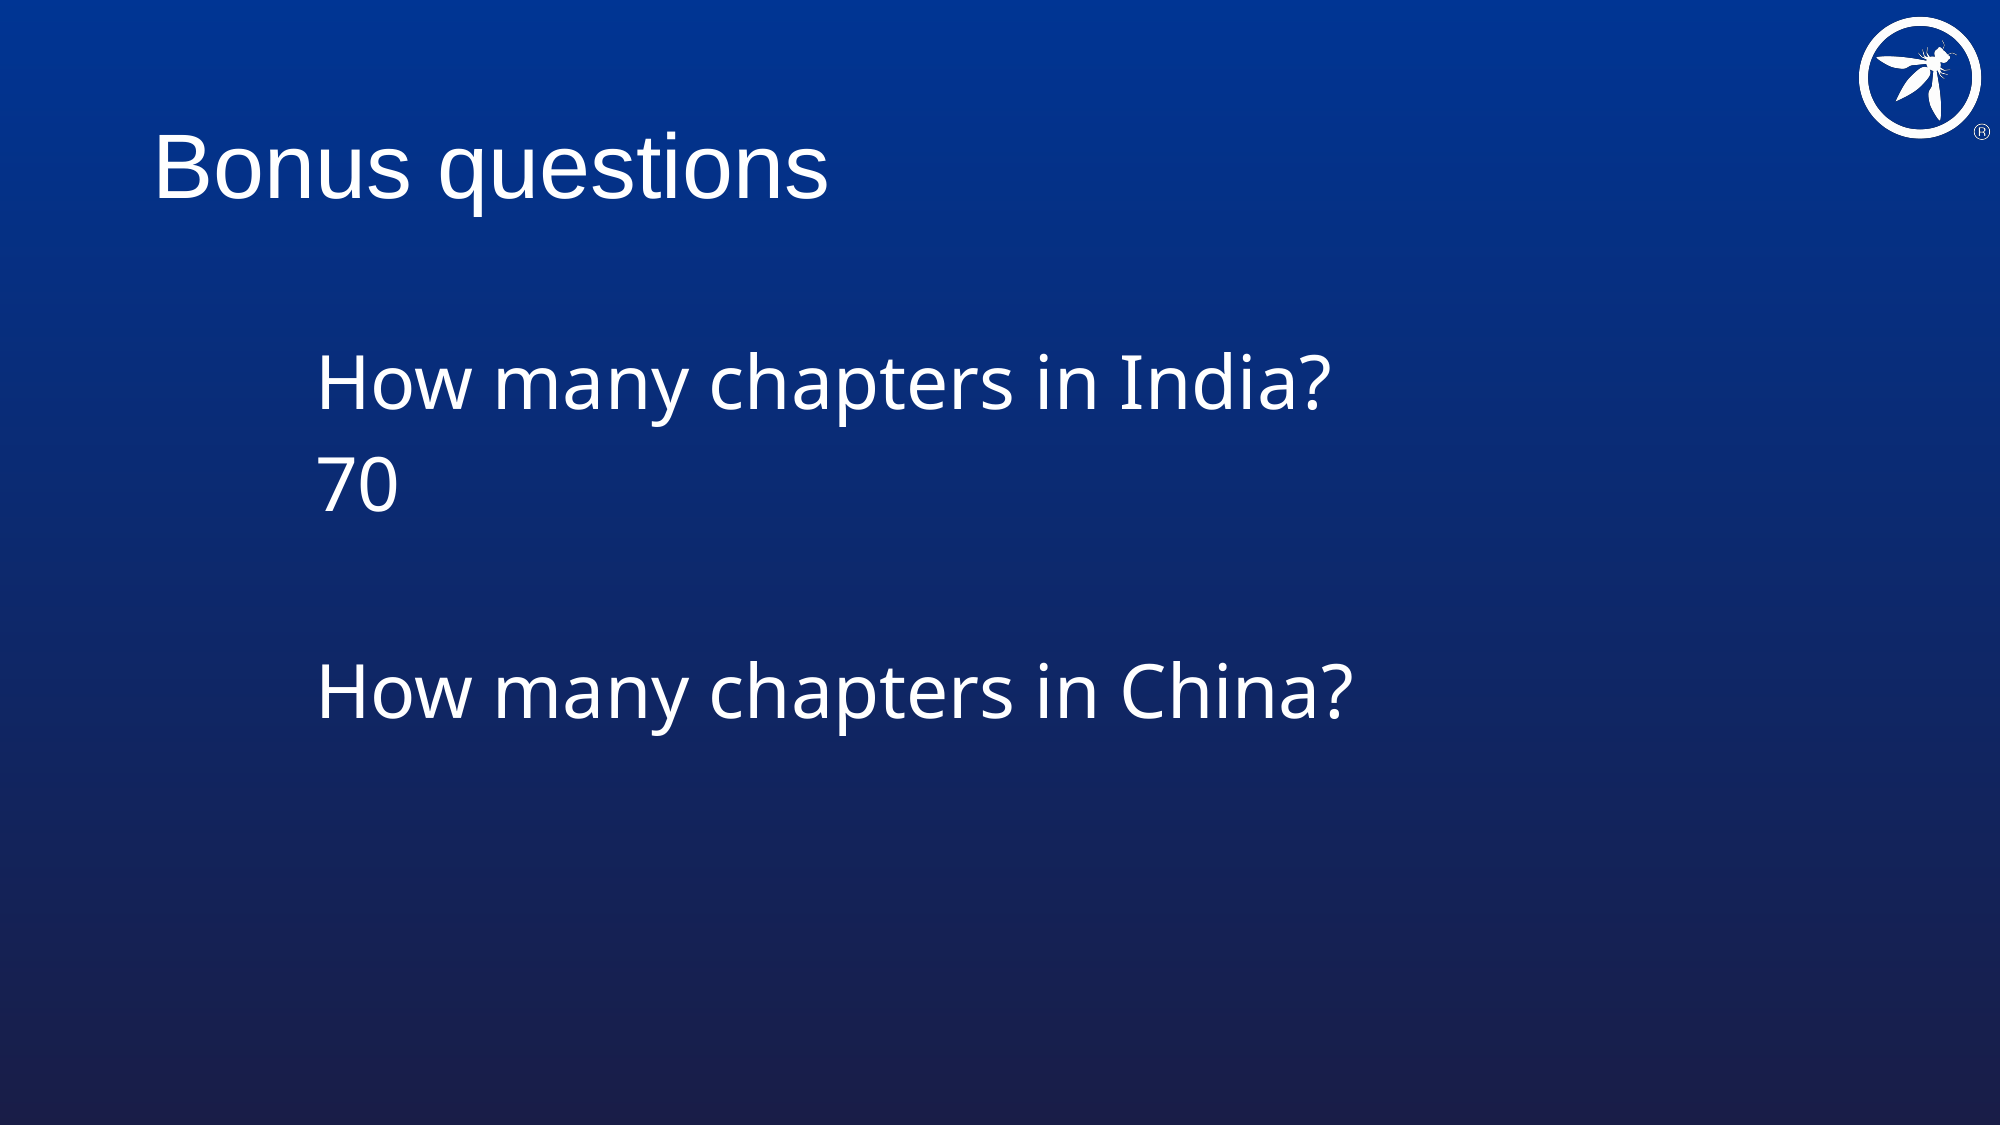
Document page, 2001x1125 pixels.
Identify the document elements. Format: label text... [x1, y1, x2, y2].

list How many chapters in India? 70 How many chapters in China? [262, 337, 1801, 901]
picture [1797, 0, 2001, 200]
title Bonus questions [137, 59, 1863, 278]
